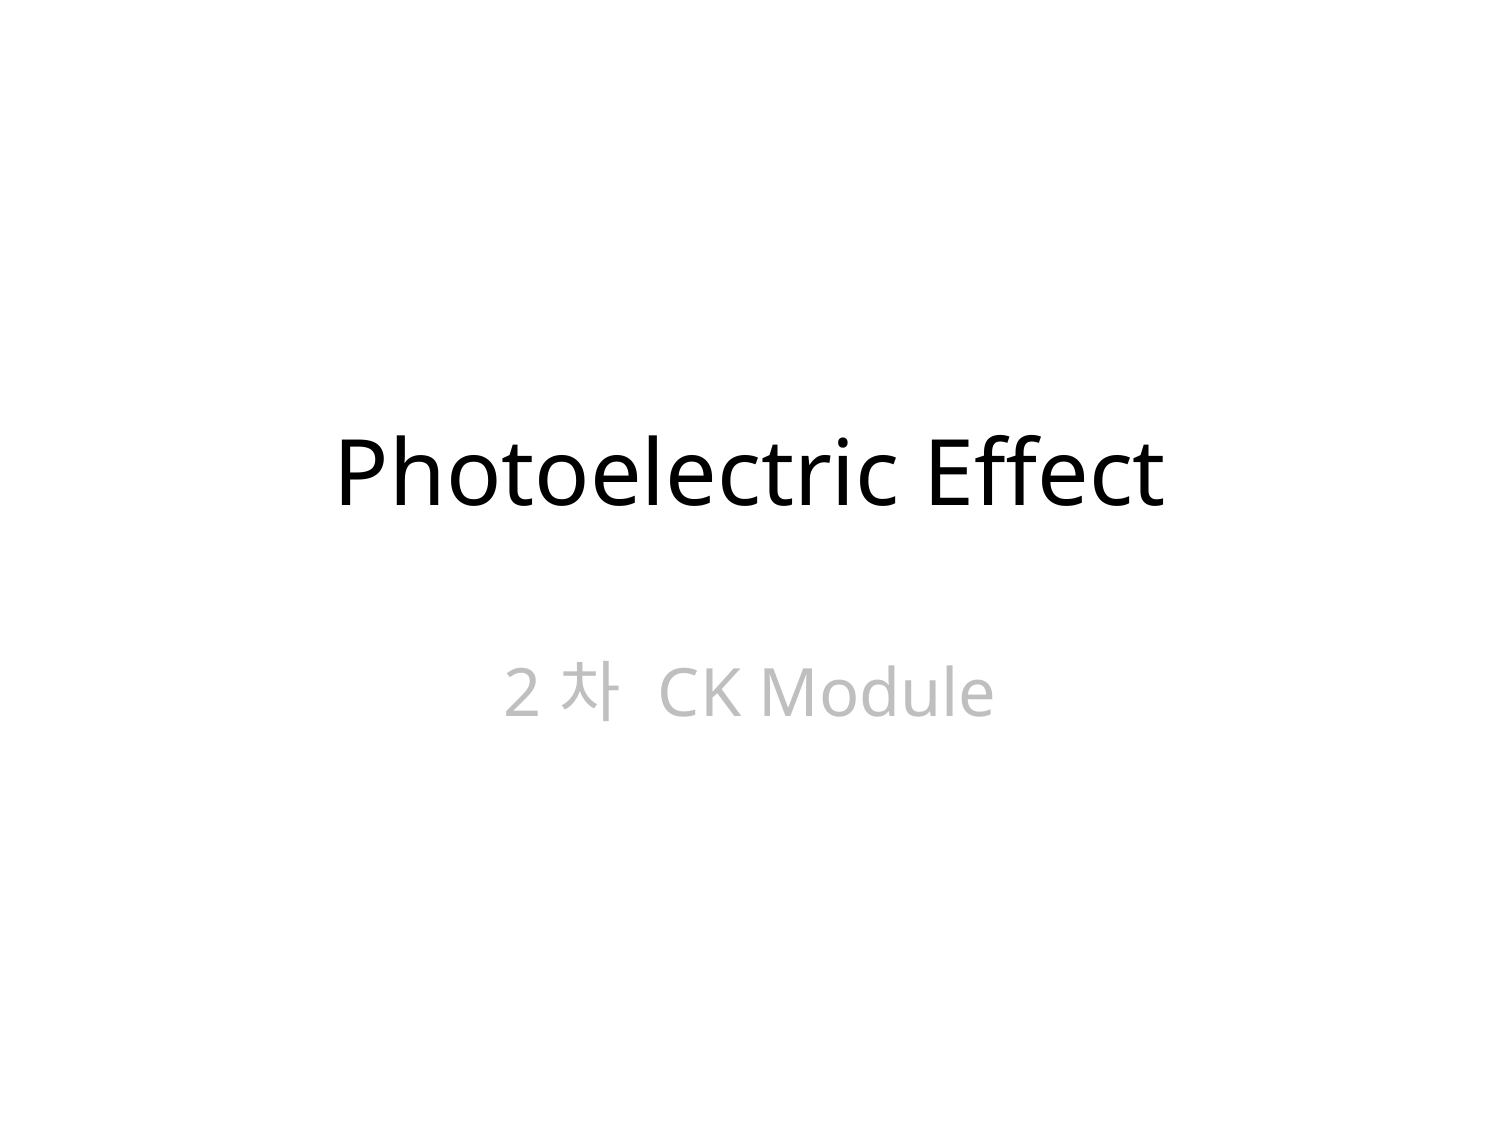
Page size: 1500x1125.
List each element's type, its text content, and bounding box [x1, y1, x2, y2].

title Photoelectric Effect [112, 349, 1388, 591]
subtitle 2차 CK Module [225, 637, 1276, 926]
